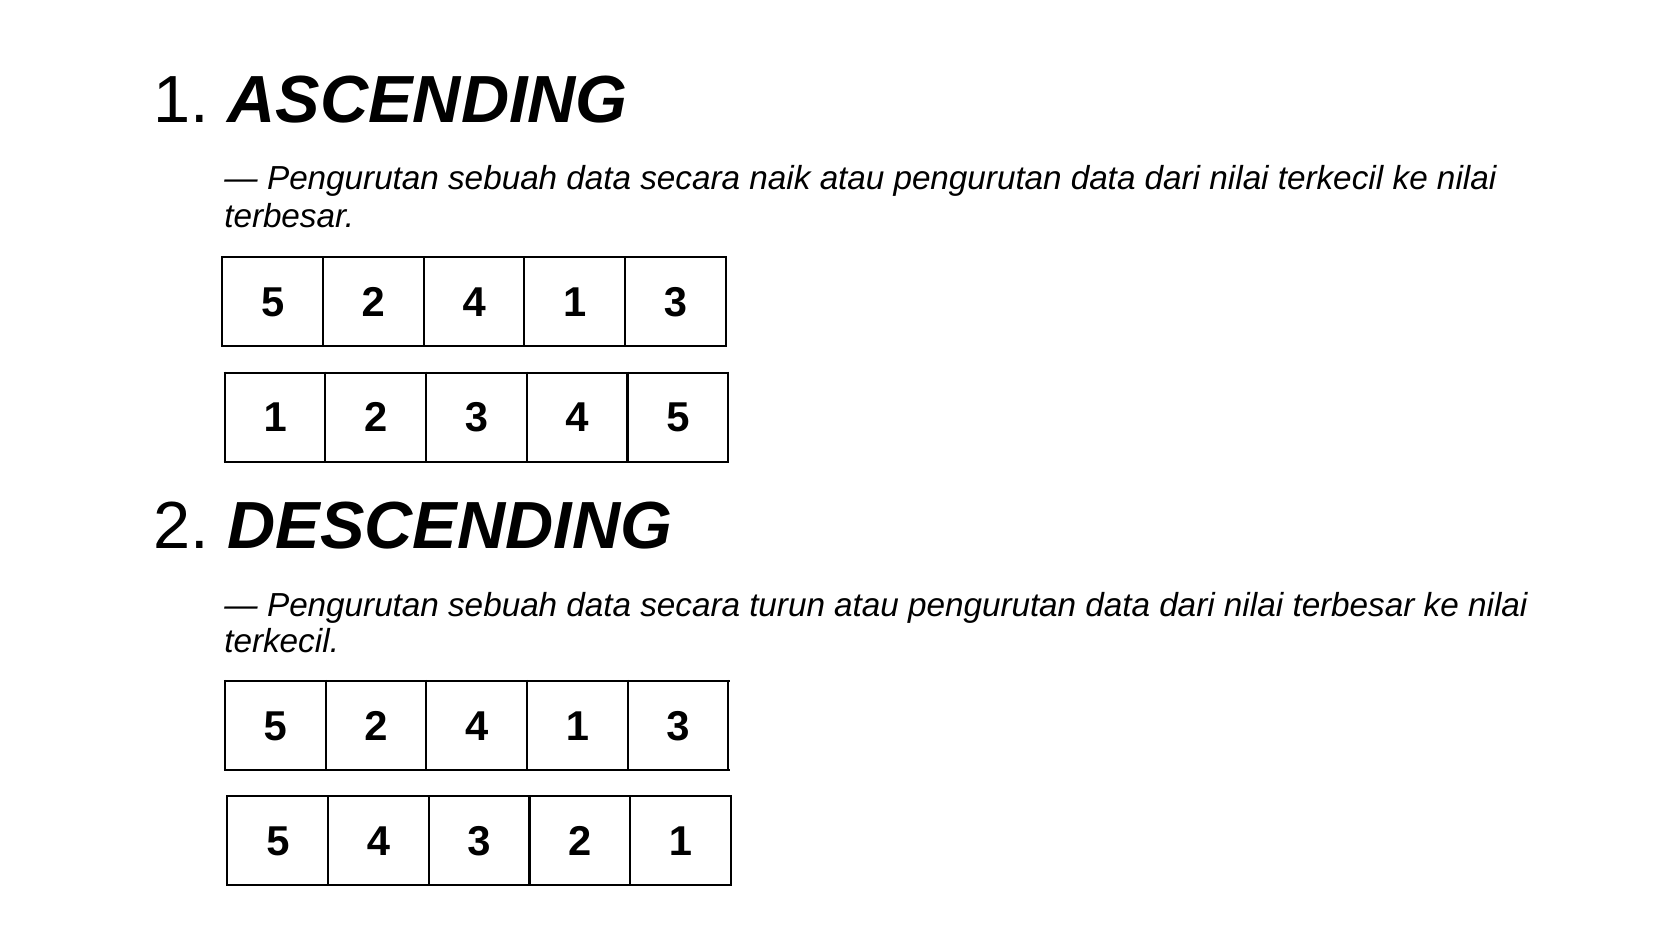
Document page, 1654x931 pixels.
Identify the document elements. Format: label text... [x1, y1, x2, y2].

table_header 4 [528, 374, 626, 461]
table_header 1 [525, 258, 624, 345]
table_header 5 [228, 797, 327, 884]
table_header 4 [329, 797, 428, 884]
table_header 5 [226, 682, 325, 769]
table_header 2 [327, 682, 425, 769]
table_header 3 [430, 797, 528, 884]
table_header 1 [226, 374, 324, 461]
table_header 3 [626, 258, 725, 345]
table_header 5 [629, 374, 727, 461]
table_header 1 [631, 797, 730, 884]
table_header 2 [326, 374, 425, 461]
table_header 1 [528, 682, 627, 769]
table_header 4 [425, 258, 523, 345]
table_header 2 [324, 258, 423, 345]
table_header 2 [531, 797, 629, 884]
table_header 4 [427, 682, 526, 769]
list 1. ASCENDING — Pengurutan sebuah data secara naik atau pengurutan data dari nilai terkecil ke nilai terbesar. [82, 61, 1571, 265]
table_header 3 [427, 374, 526, 461]
table_header 3 [629, 682, 727, 769]
list 2. DESCENDING — Pengurutan sebuah data secara turun atau pengurutan data dari nilai terbesar ke nilai terkecil. [82, 487, 1571, 691]
table_header 5 [223, 258, 322, 345]
